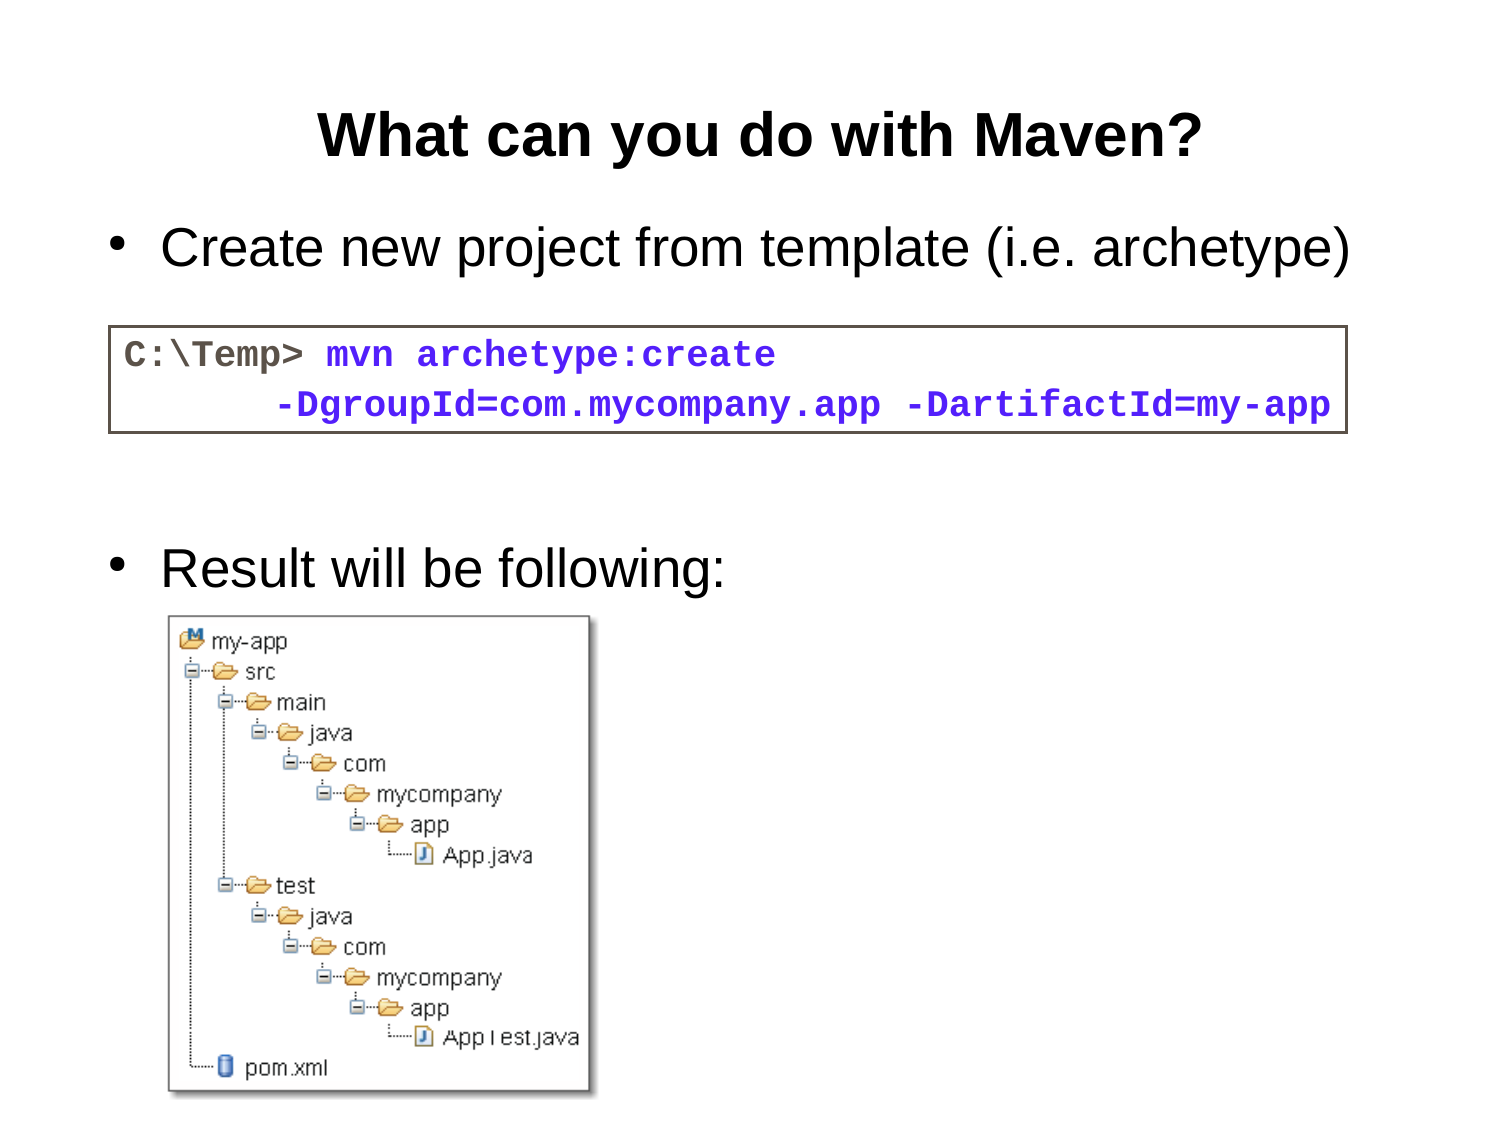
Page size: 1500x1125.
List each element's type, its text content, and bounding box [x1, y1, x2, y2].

list Create new project from template (i.e. archetype) Result will be following: [75, 204, 1395, 1075]
title What can you do with Maven? [75, 44, 1425, 177]
picture [165, 614, 606, 1107]
text_box C:\Temp> mvn archetype:create -DgroupId=com.mycompany.app -DartifactId=my-app [109, 326, 1347, 433]
